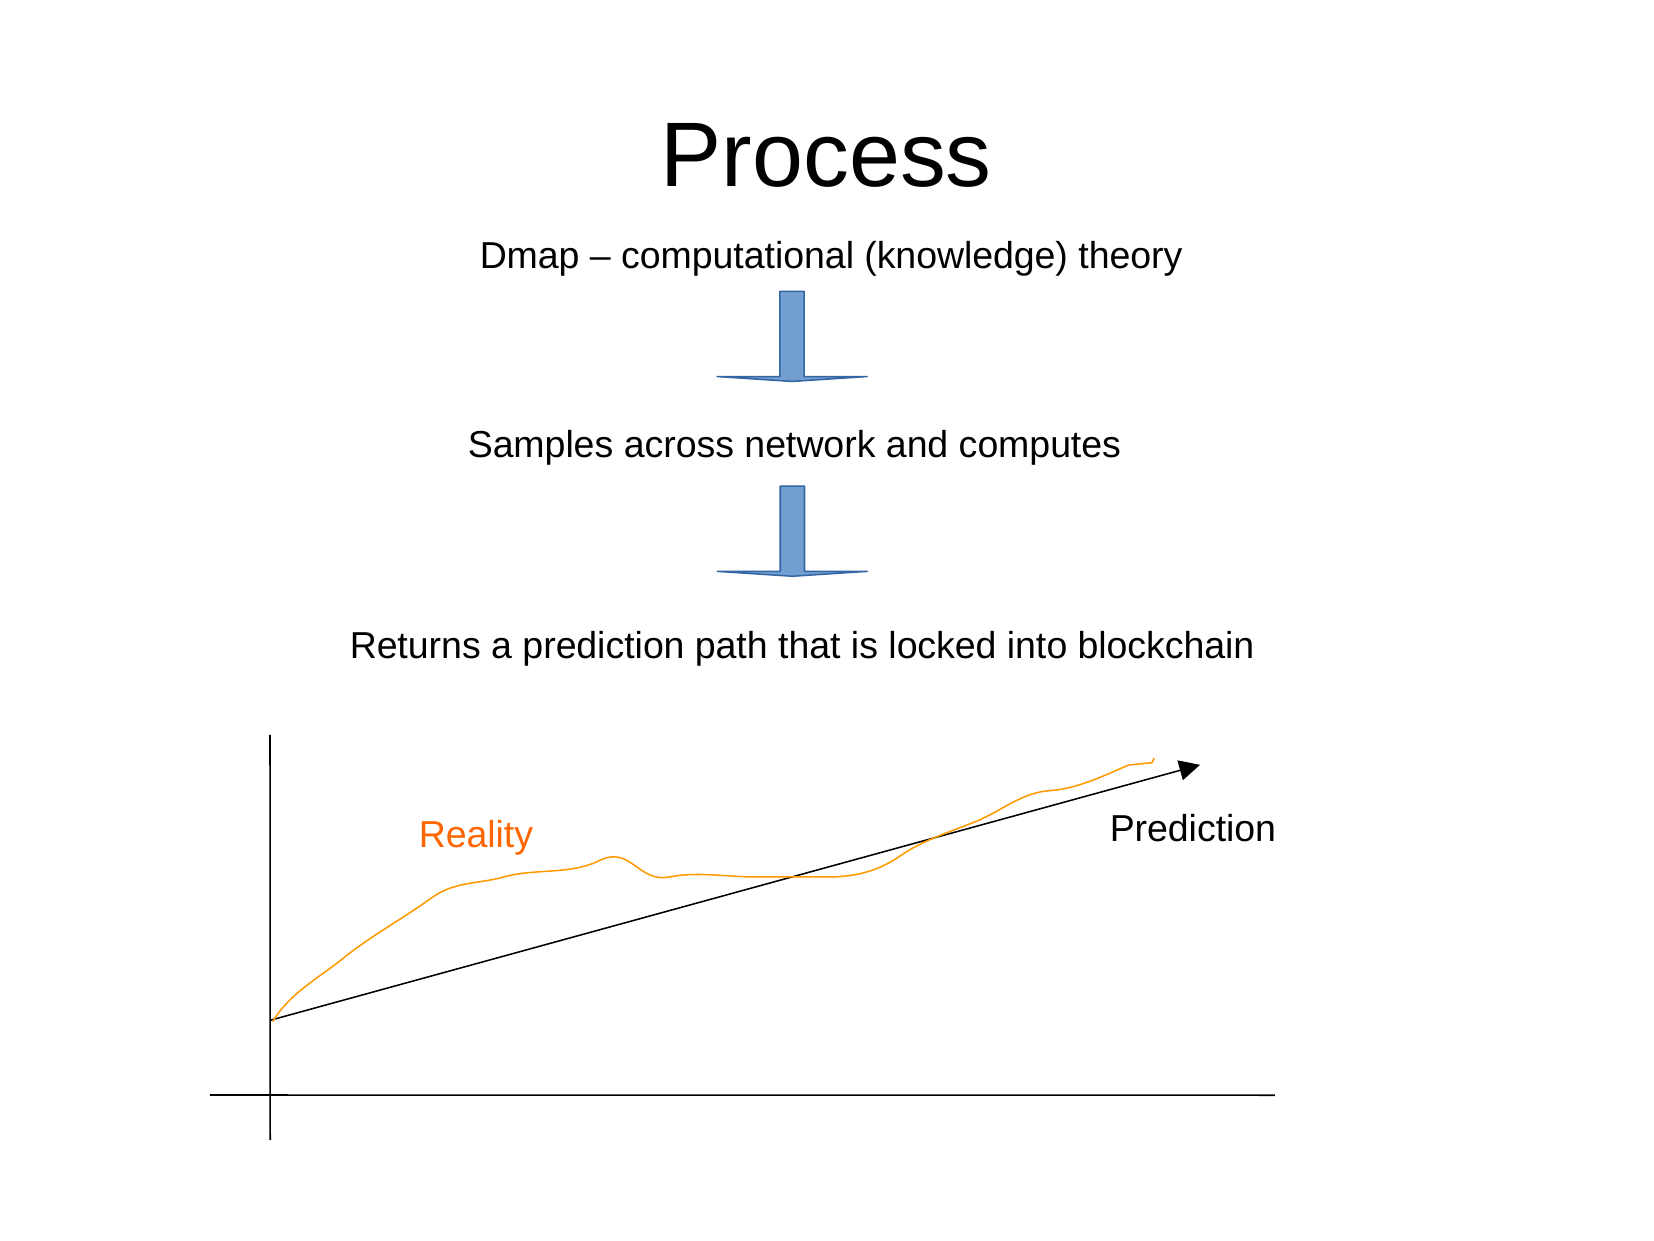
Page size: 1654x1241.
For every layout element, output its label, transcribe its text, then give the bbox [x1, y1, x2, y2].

text_box Reality [404, 804, 675, 861]
title Process [82, 49, 1571, 257]
text_box [717, 291, 868, 382]
text_box Dmap – computational (knowledge) theory [465, 225, 1261, 282]
text_box Prediction [1095, 798, 1366, 855]
text_box Returns a prediction path that is locked into blockchain [335, 614, 1301, 672]
text_box Samples across network and computes [453, 414, 1249, 471]
text_box [717, 486, 868, 577]
